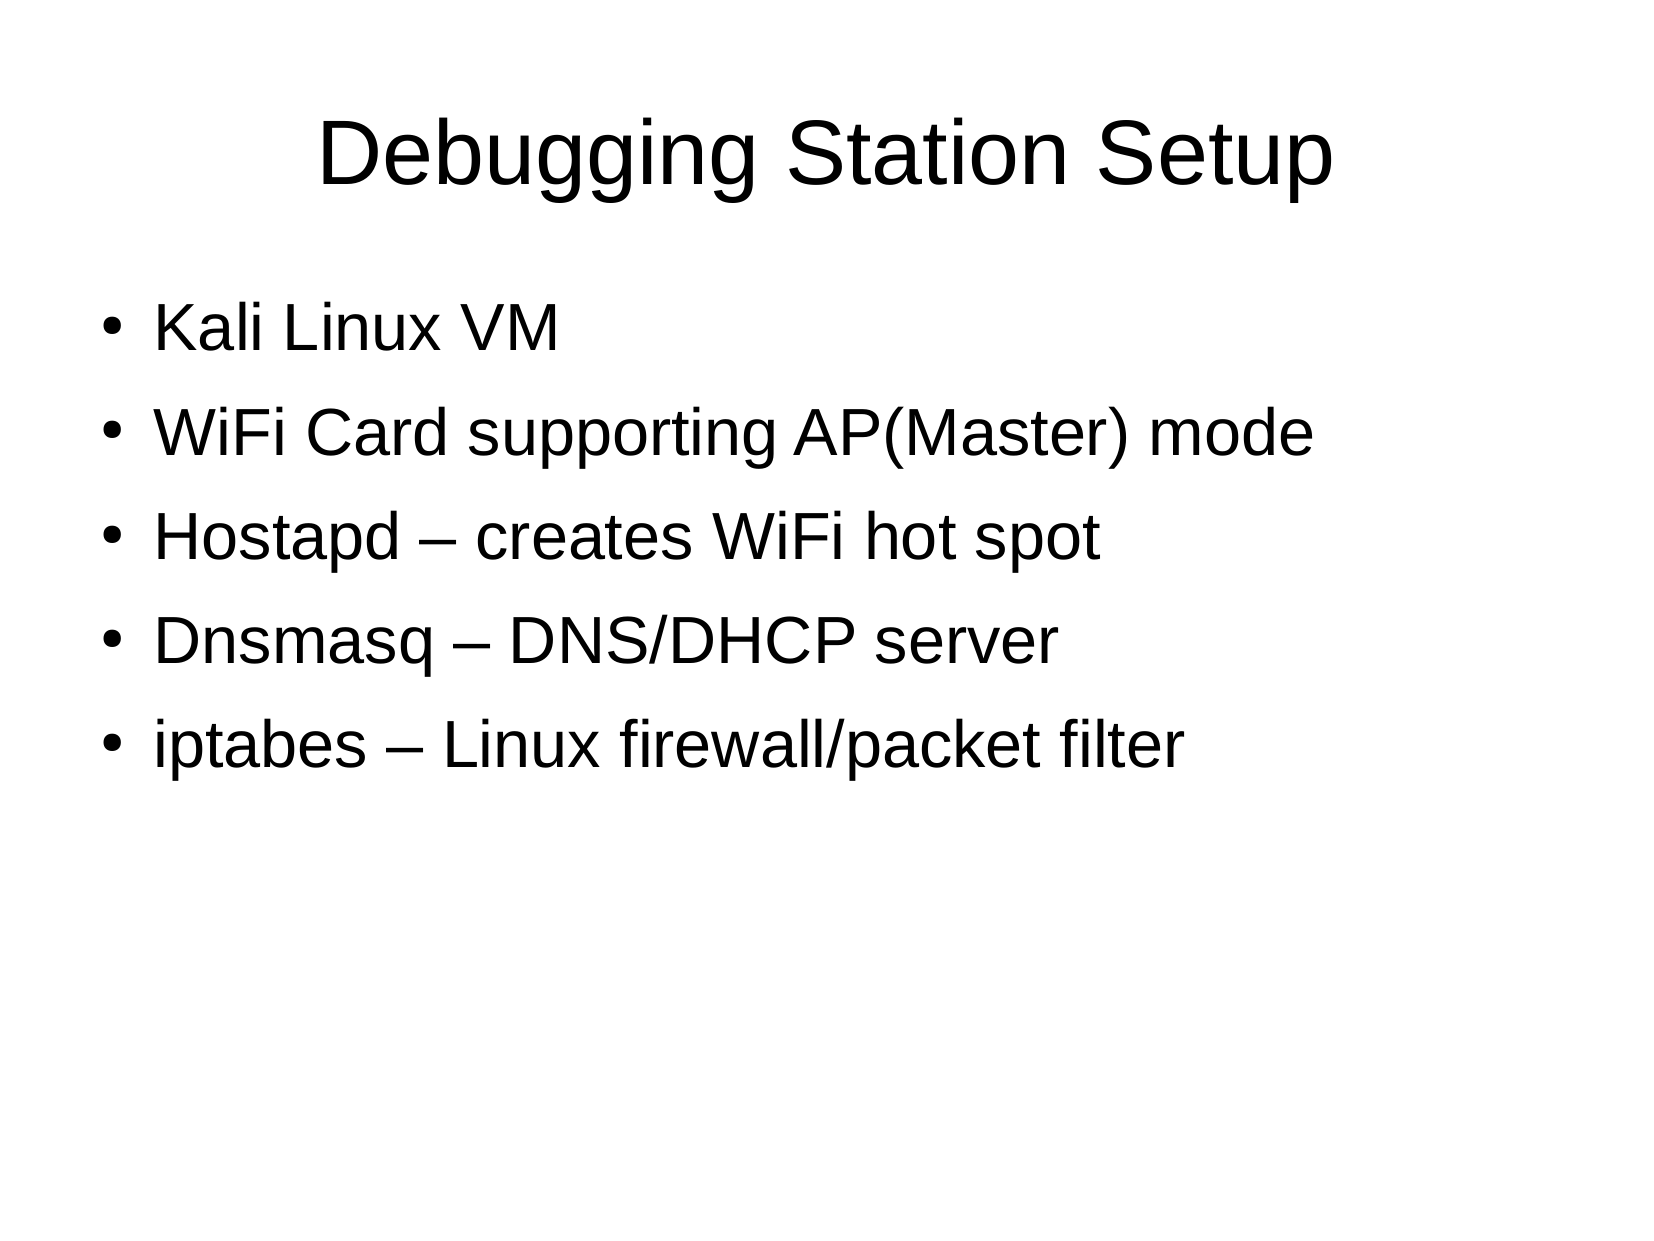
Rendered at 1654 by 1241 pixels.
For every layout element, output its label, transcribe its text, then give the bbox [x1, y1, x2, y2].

list Kali Linux VM WiFi Card supporting AP(Master) mode Hostapd – creates WiFi hot spot Dnsmasq – DNS/DHCP server iptabes – Linux firewall/packet filter [82, 290, 1571, 1010]
title Debugging Station Setup [82, 49, 1571, 257]
